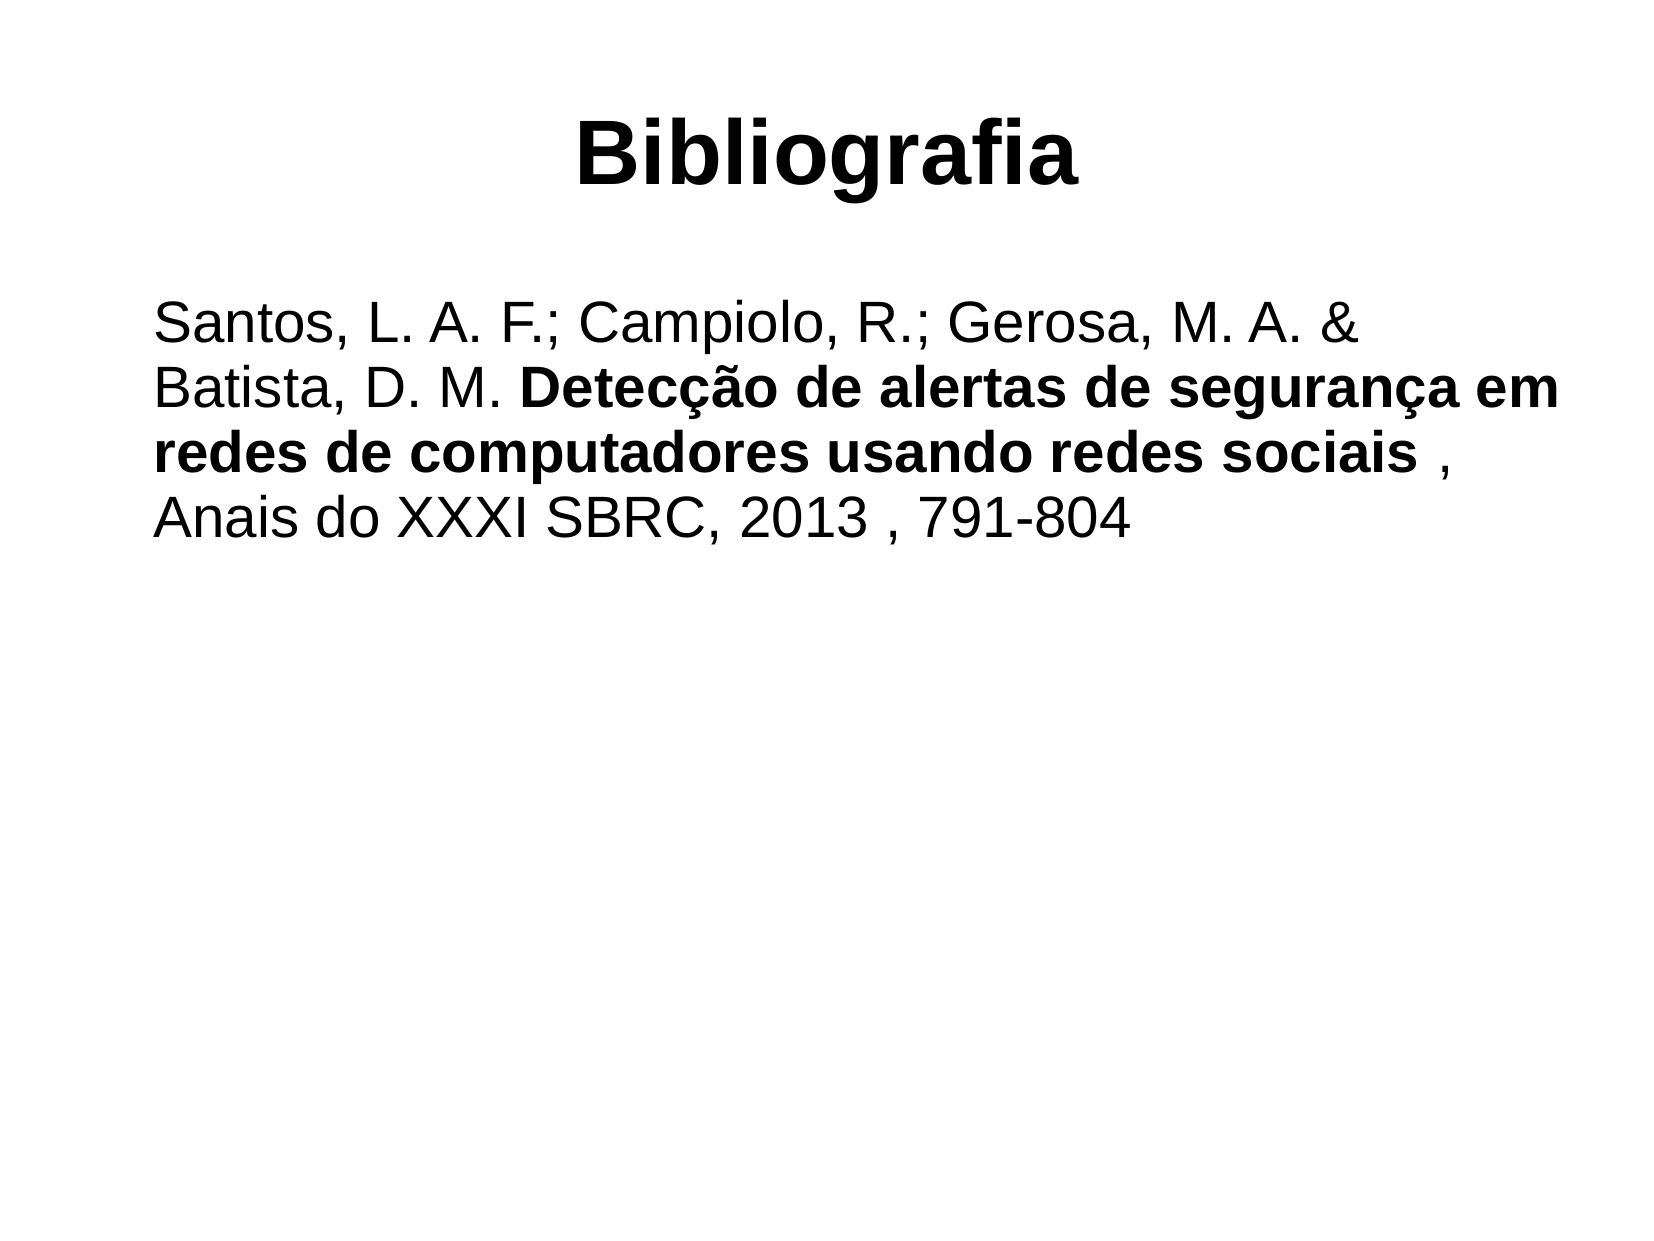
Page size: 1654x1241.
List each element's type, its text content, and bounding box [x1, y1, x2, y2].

title Bibliografia [82, 49, 1571, 257]
list Santos, L. A. F.; Campiolo, R.; Gerosa, M. A. & Batista, D. M. Detecção de alertas de segurança em redes de computadores usando redes sociais , Anais do XXXI SBRC, 2013 , 791-804 [82, 290, 1571, 1010]
